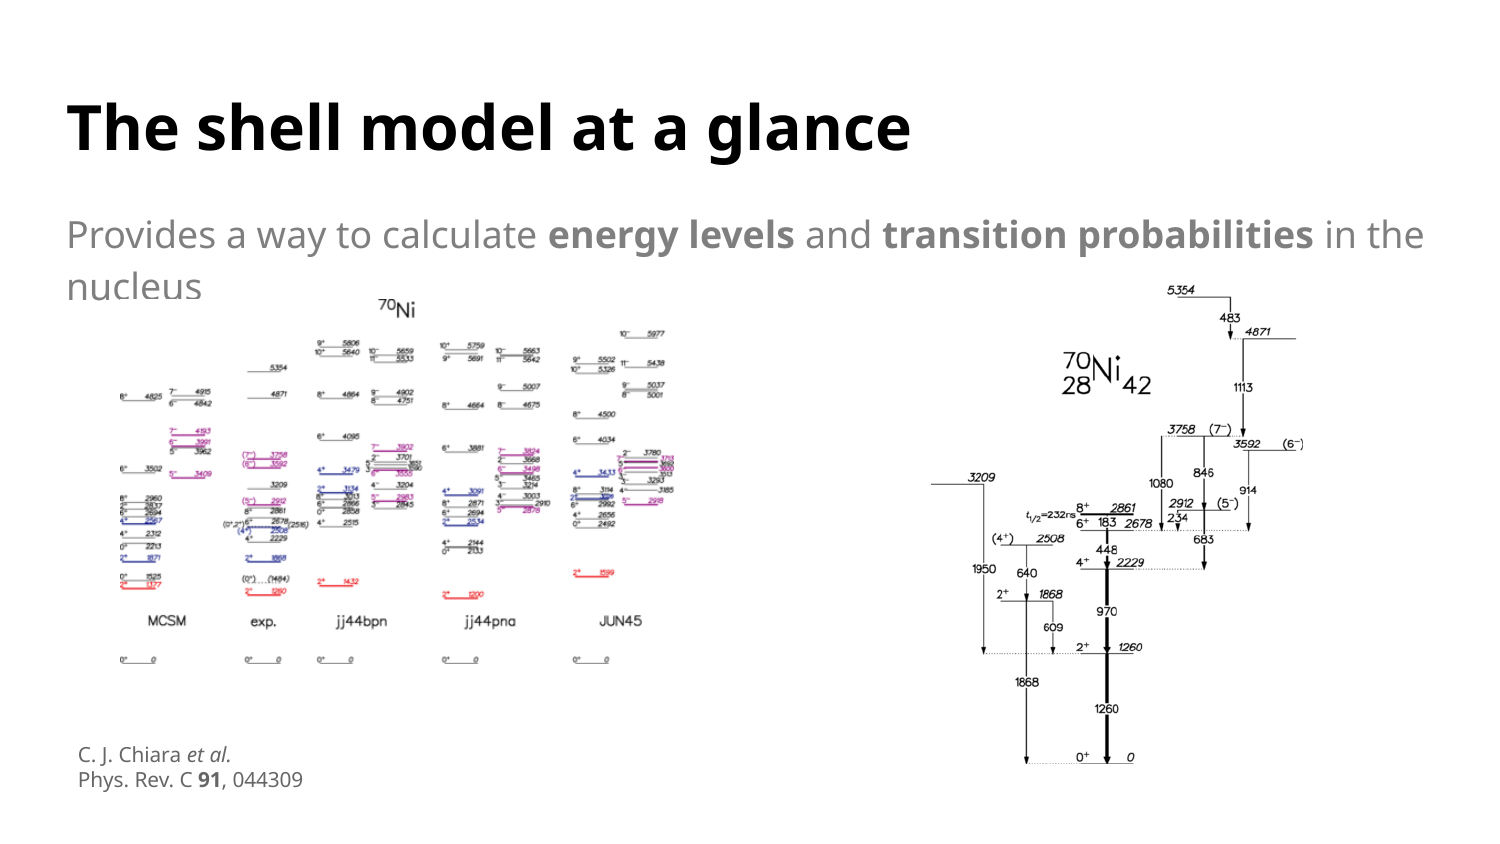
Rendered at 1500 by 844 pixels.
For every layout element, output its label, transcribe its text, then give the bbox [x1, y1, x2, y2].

list Provides a way to calculate energy levels and transition probabilities in the nucleus [51, 189, 1449, 750]
title The shell model at a glance [51, 72, 1449, 176]
picture [931, 285, 1303, 764]
text_box C. J. Chiara et al. Phys. Rev. C 91, 044309 [62, 724, 359, 809]
picture [120, 299, 674, 664]
